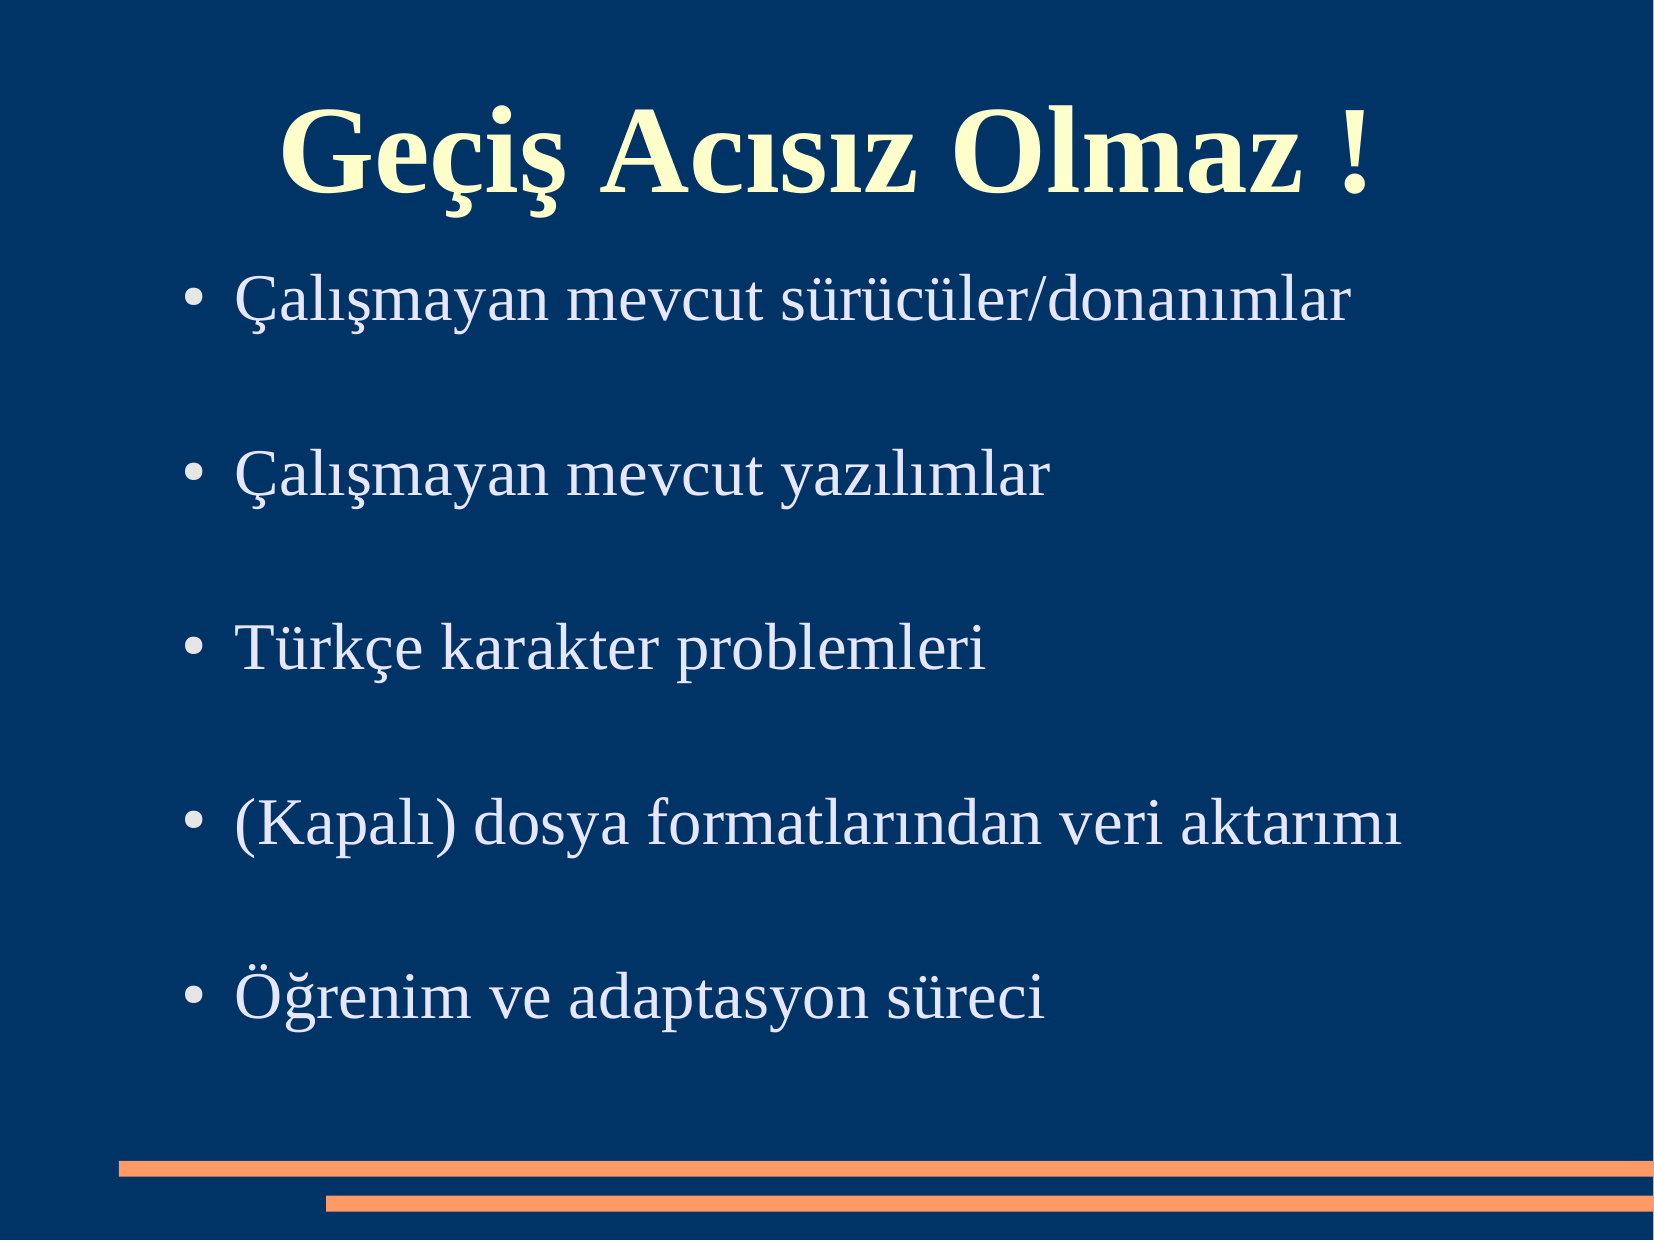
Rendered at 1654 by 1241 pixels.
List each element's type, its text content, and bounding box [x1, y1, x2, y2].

title Geçiş Acısız Olmaz ! [121, 46, 1534, 254]
list Çalışmayan mevcut sürücüler/donanımlar Çalışmayan mevcut yazılımlar Türkçe karakter problemleri (Kapalı) dosya formatlarından veri aktarımı Öğrenim ve adaptasyon süreci [164, 261, 1555, 1034]
